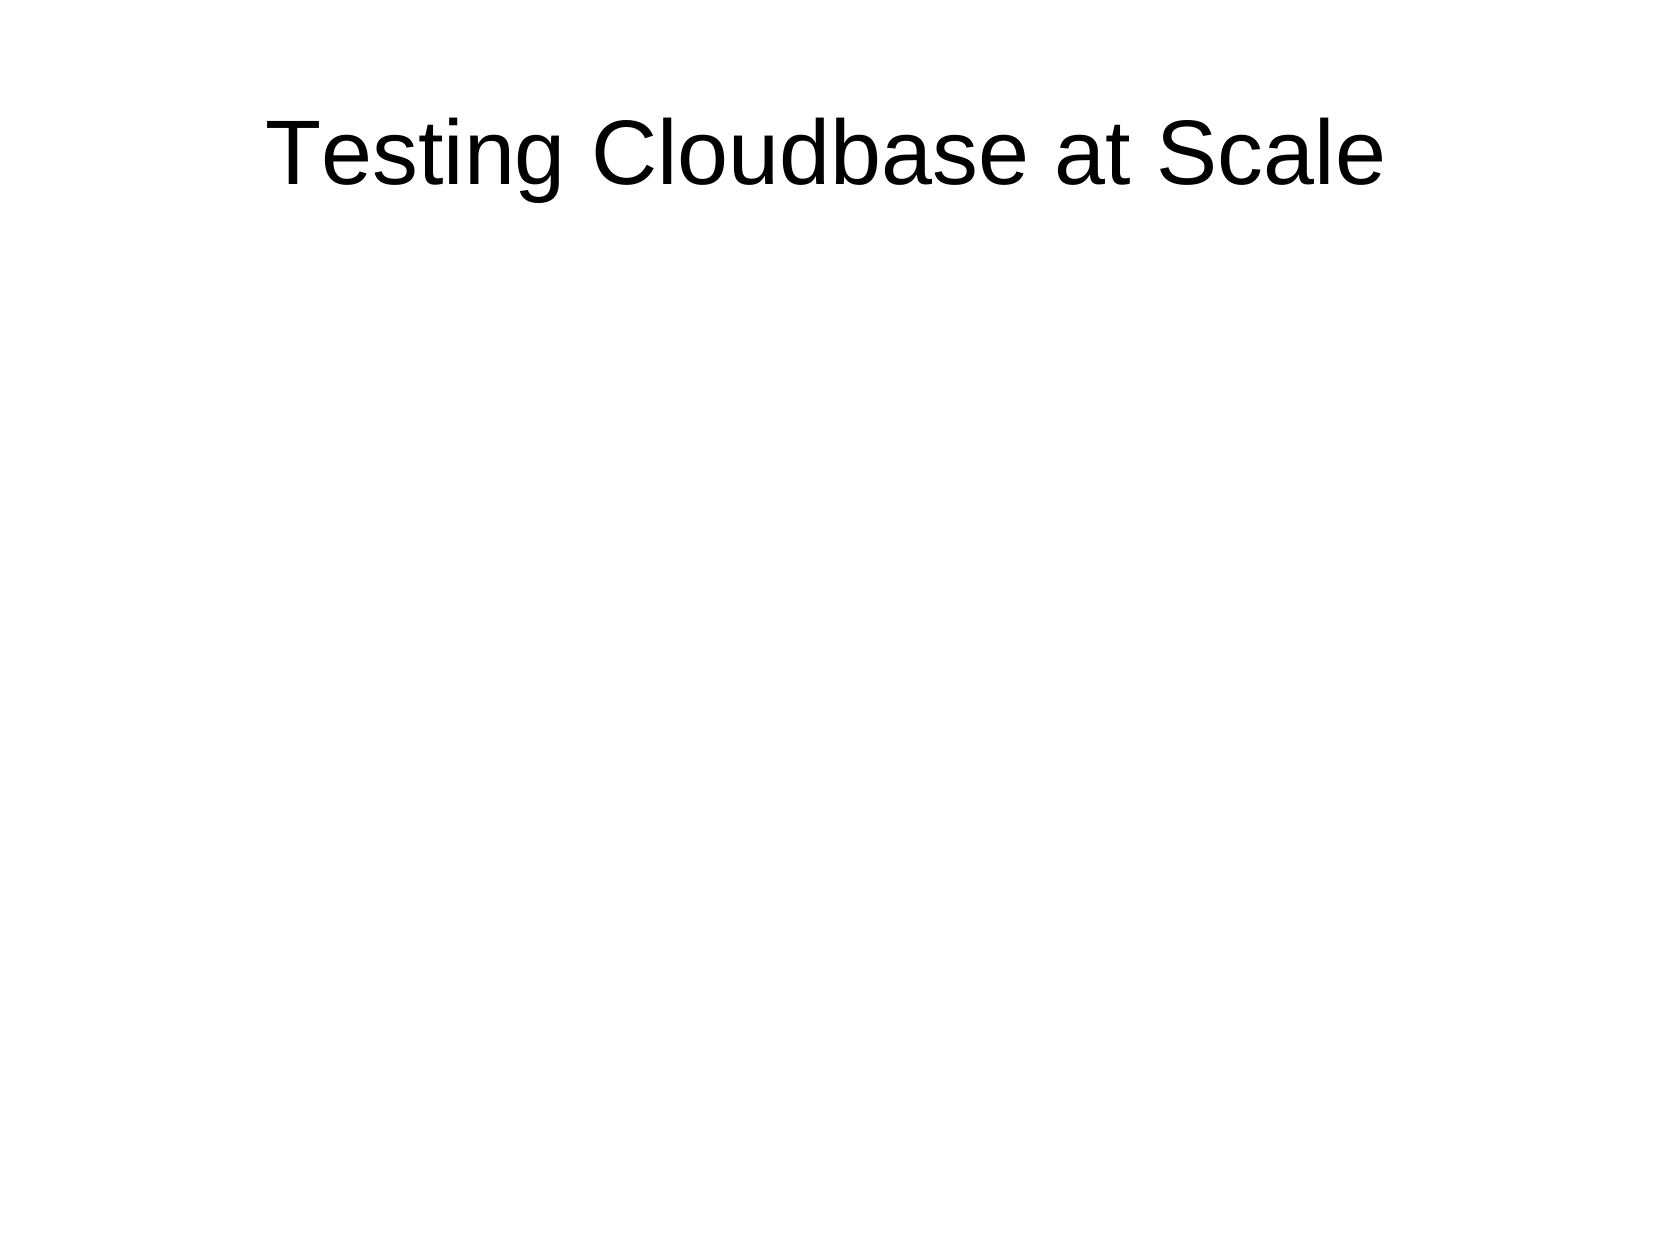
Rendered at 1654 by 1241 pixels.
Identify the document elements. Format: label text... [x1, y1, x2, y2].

title Testing Cloudbase at Scale [82, 49, 1571, 257]
